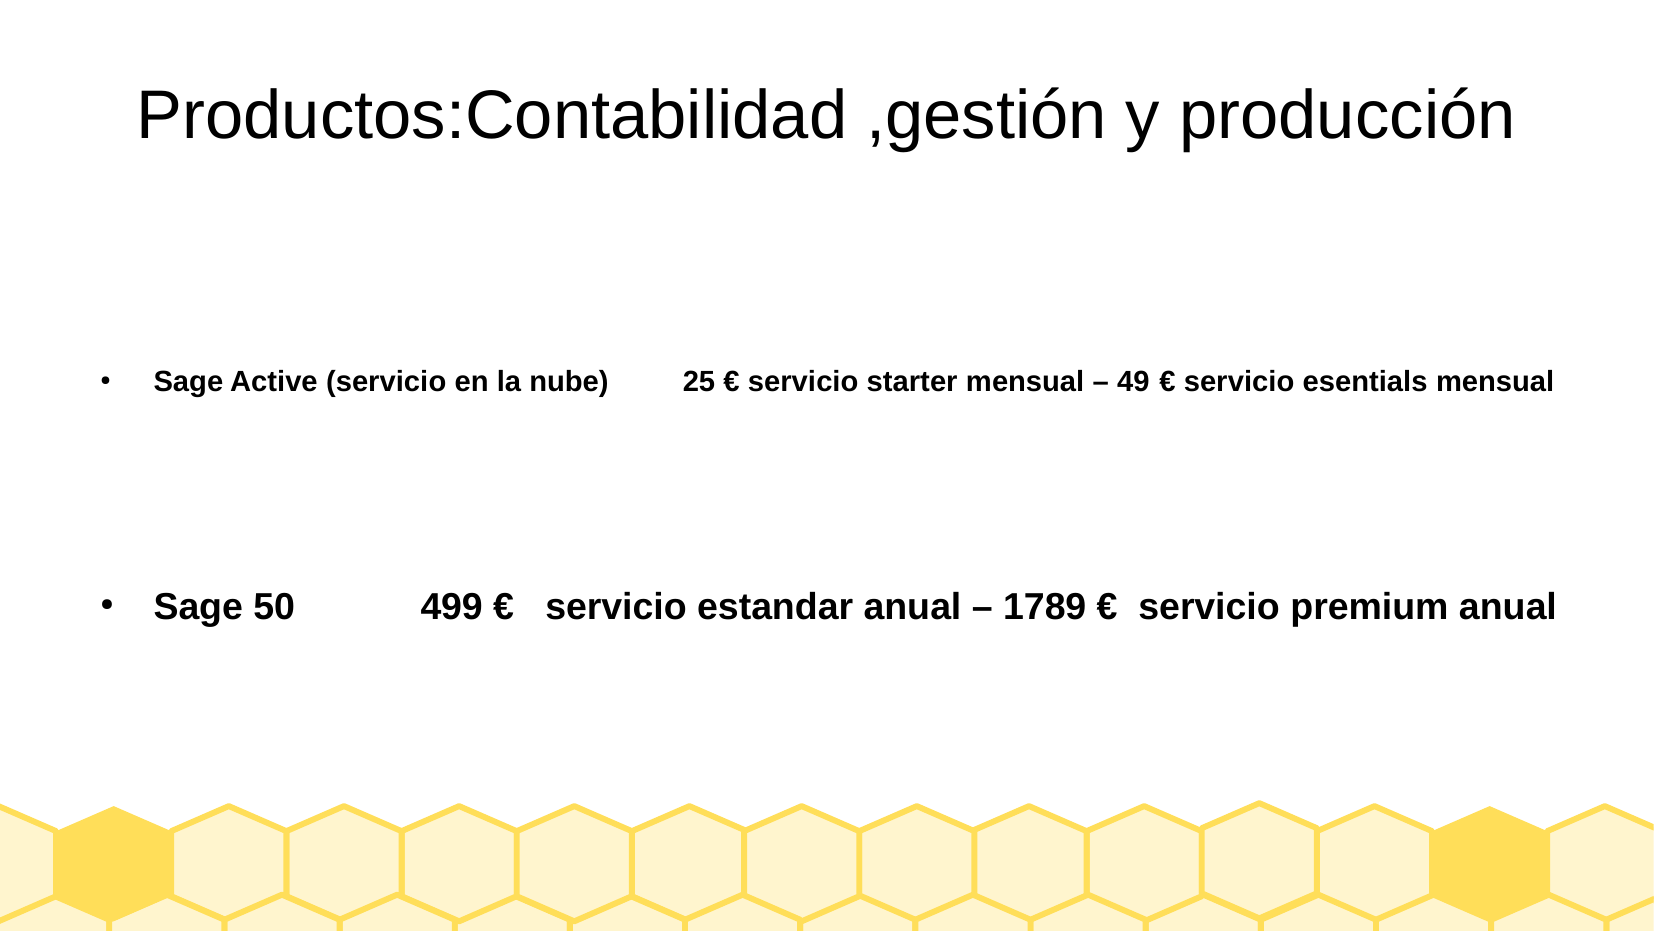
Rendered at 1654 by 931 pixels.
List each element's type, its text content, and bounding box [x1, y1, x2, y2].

list Sage Active (servicio en la nube) 25 € servicio starter mensual – 49 € servicio esentials mensual Sage 50 499 € servicio estandar anual – 1789 € servicio premium anual [82, 217, 1571, 758]
title Productos:Contabilidad ,gestión y producción [82, 37, 1571, 193]
